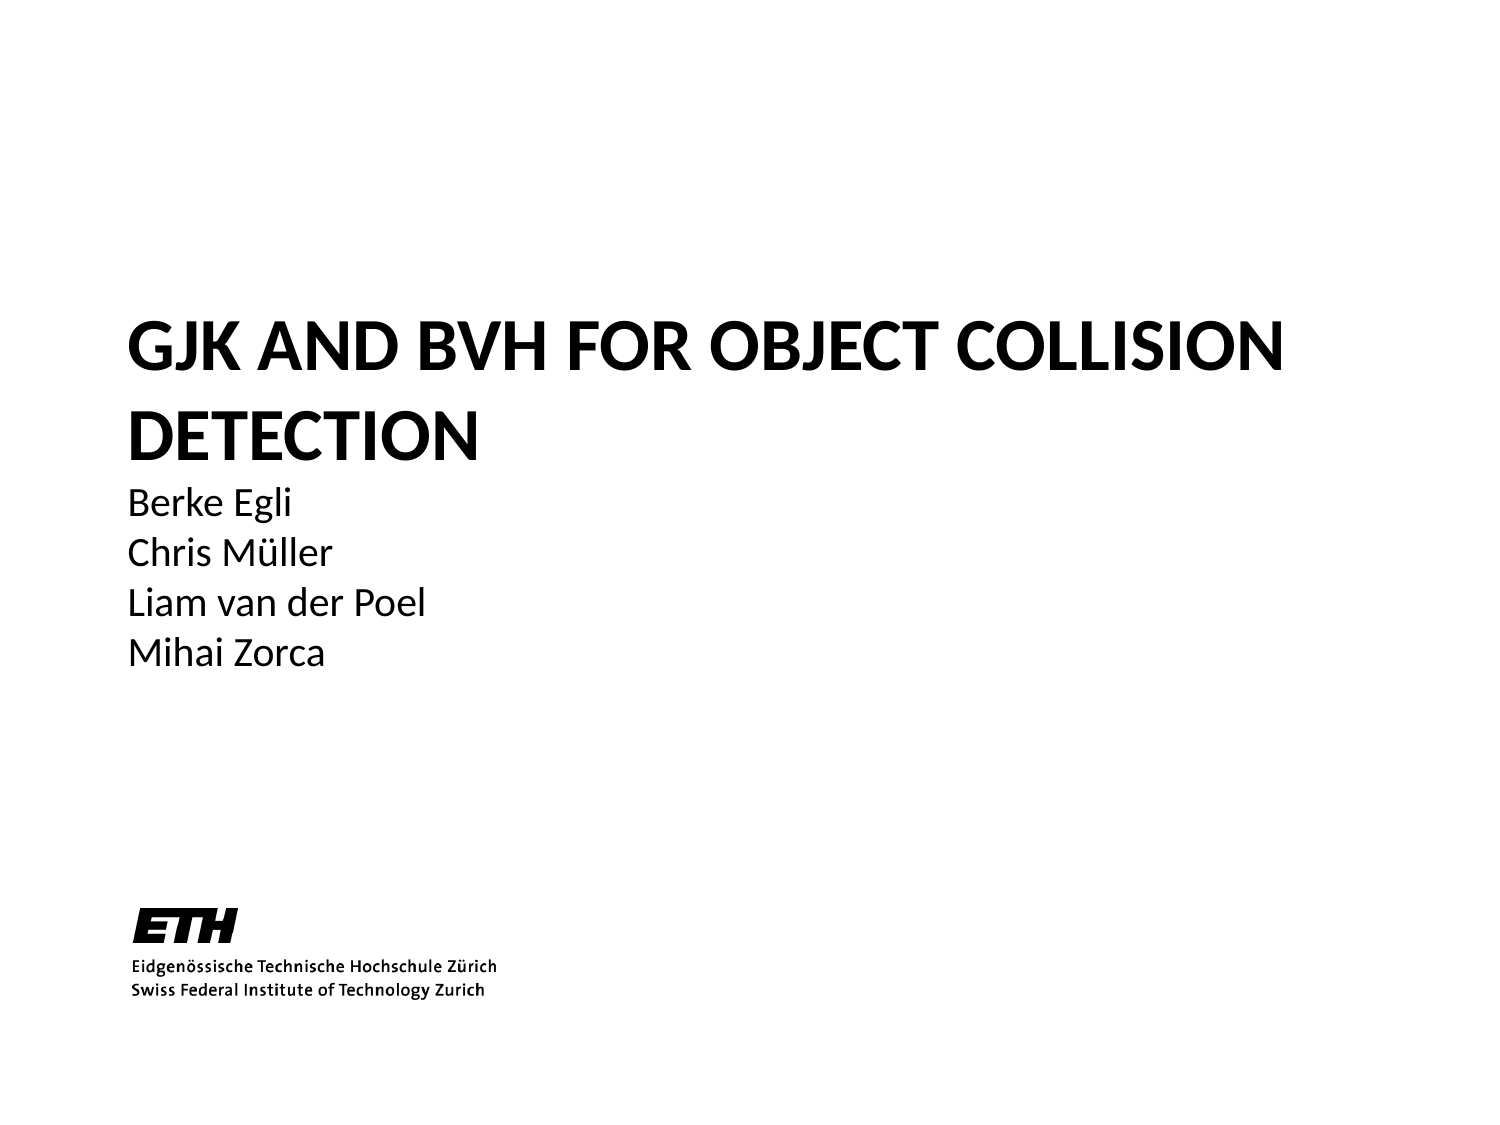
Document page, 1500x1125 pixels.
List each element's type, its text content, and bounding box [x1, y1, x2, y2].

title GJK AND BVH FOR OBJECT COLLISION DETECTION Berke Egli Chris Müller Liam van der Poel Mihai Zorca [112, 280, 1388, 522]
picture [132, 908, 496, 1000]
